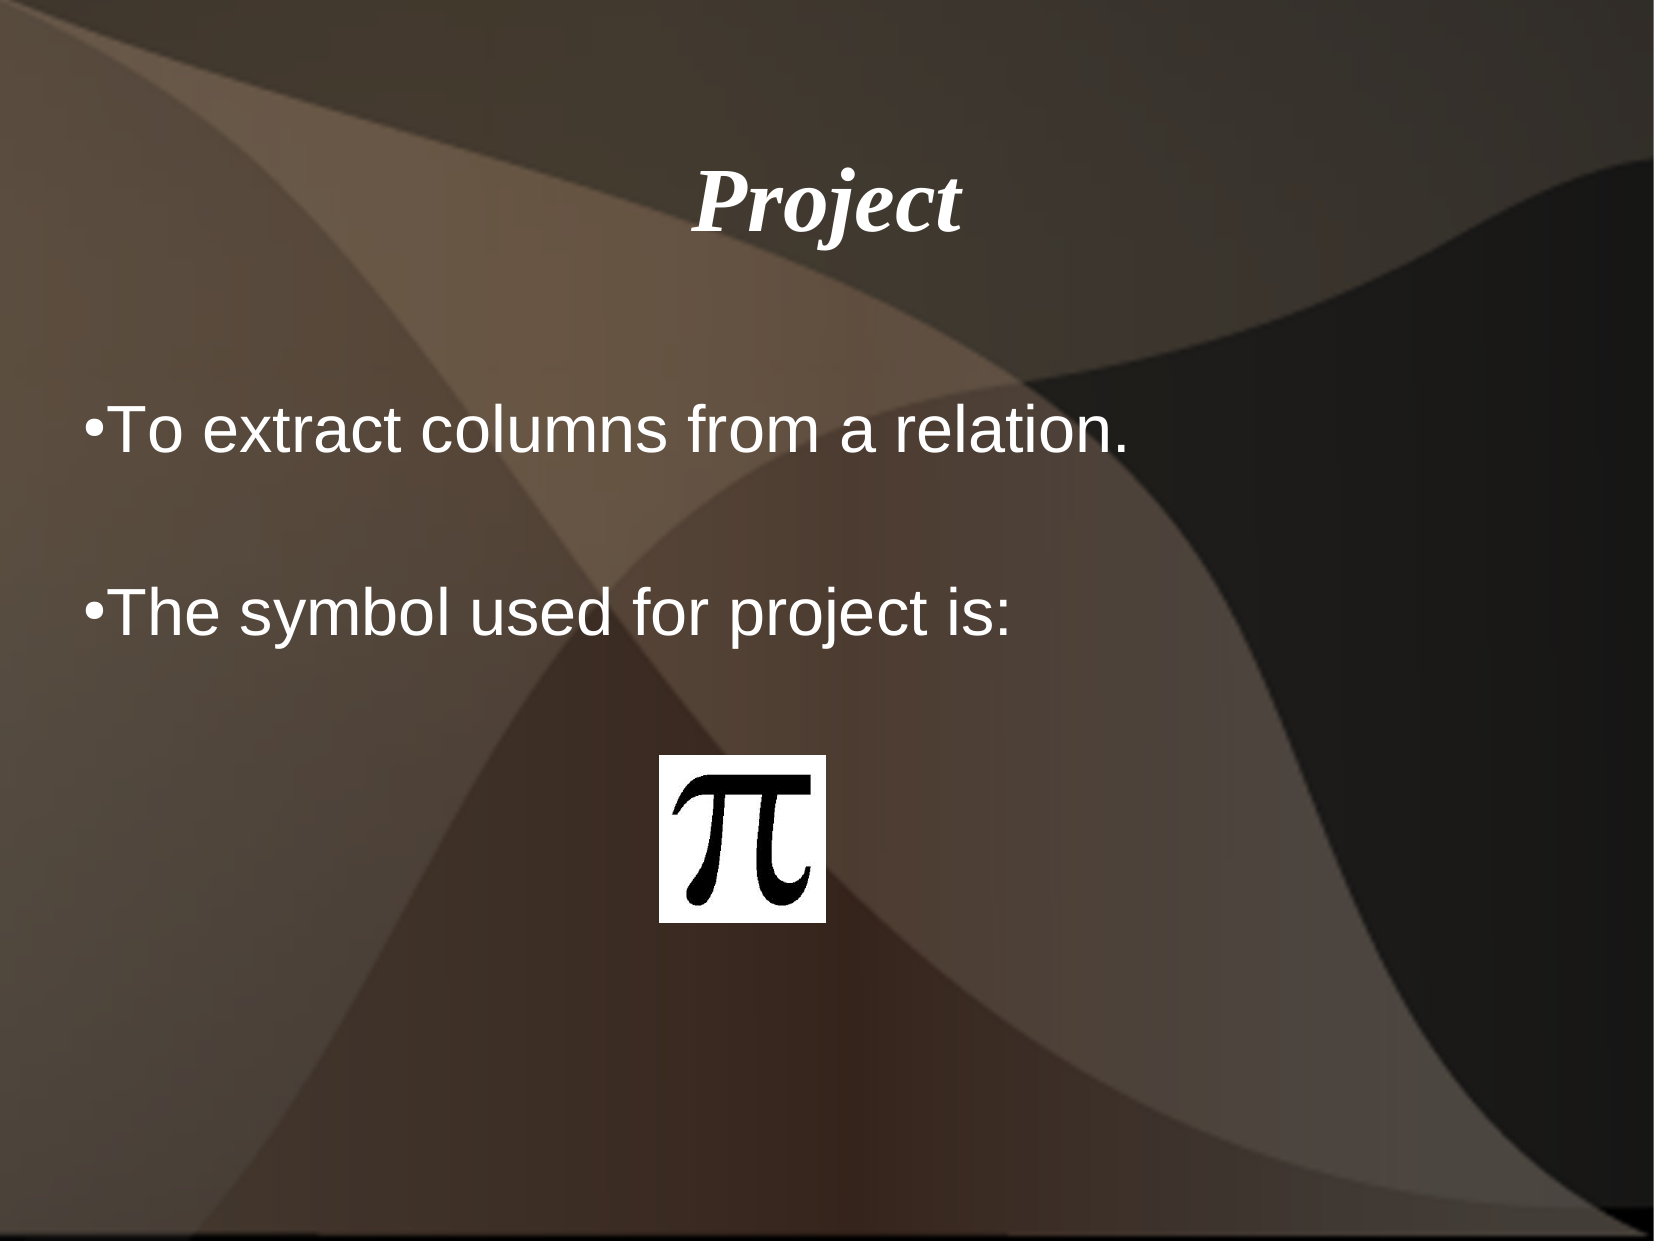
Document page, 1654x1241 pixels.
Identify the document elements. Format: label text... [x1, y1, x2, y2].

title Project [82, 104, 1571, 276]
picture [0, 0, 1654, 1241]
subtitle To extract columns from a relation. The symbol used for project is: [82, 276, 1571, 765]
